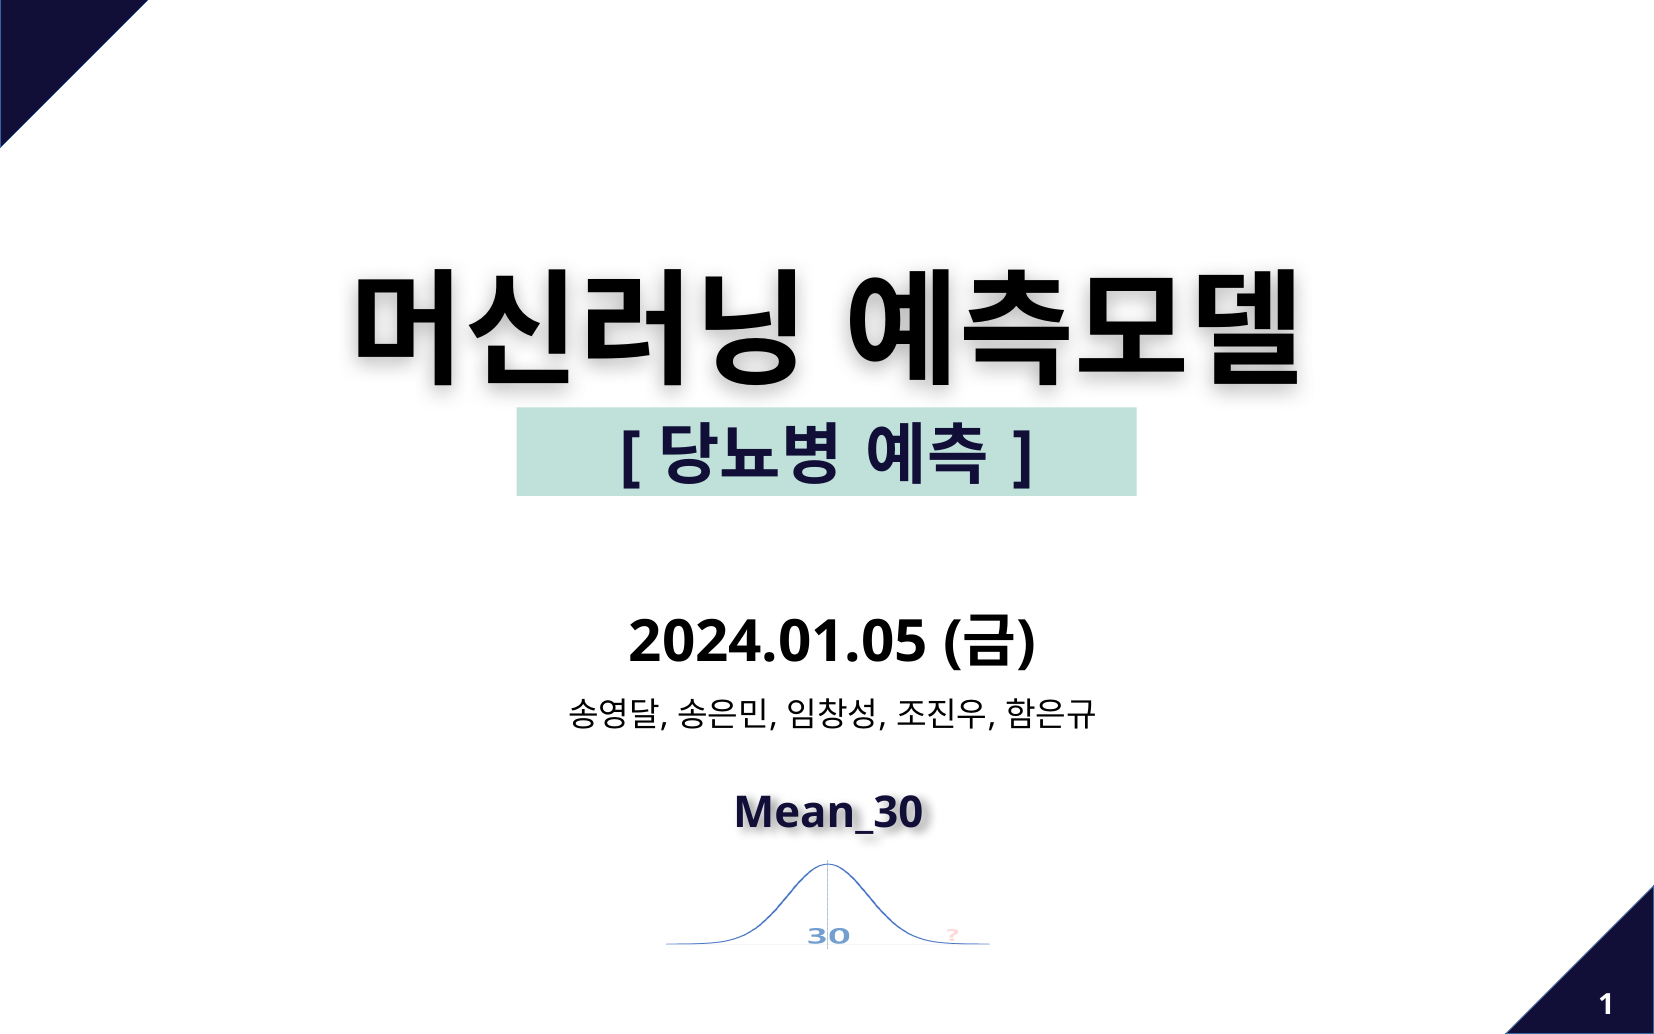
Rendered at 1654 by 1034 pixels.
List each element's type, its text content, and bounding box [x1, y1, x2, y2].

picture [663, 860, 990, 950]
text_box Mean_30 [683, 773, 974, 847]
title 머신러닝 예측모델 [82, 263, 1571, 386]
subtitle 2024.01.05 (금) 송영달, 송은민, 임창성, 조진우, 함은규 [88, 596, 1577, 741]
text_box [ 당뇨병 예측 ] [516, 407, 1137, 496]
text_box <숫자> [1556, 981, 1654, 1025]
